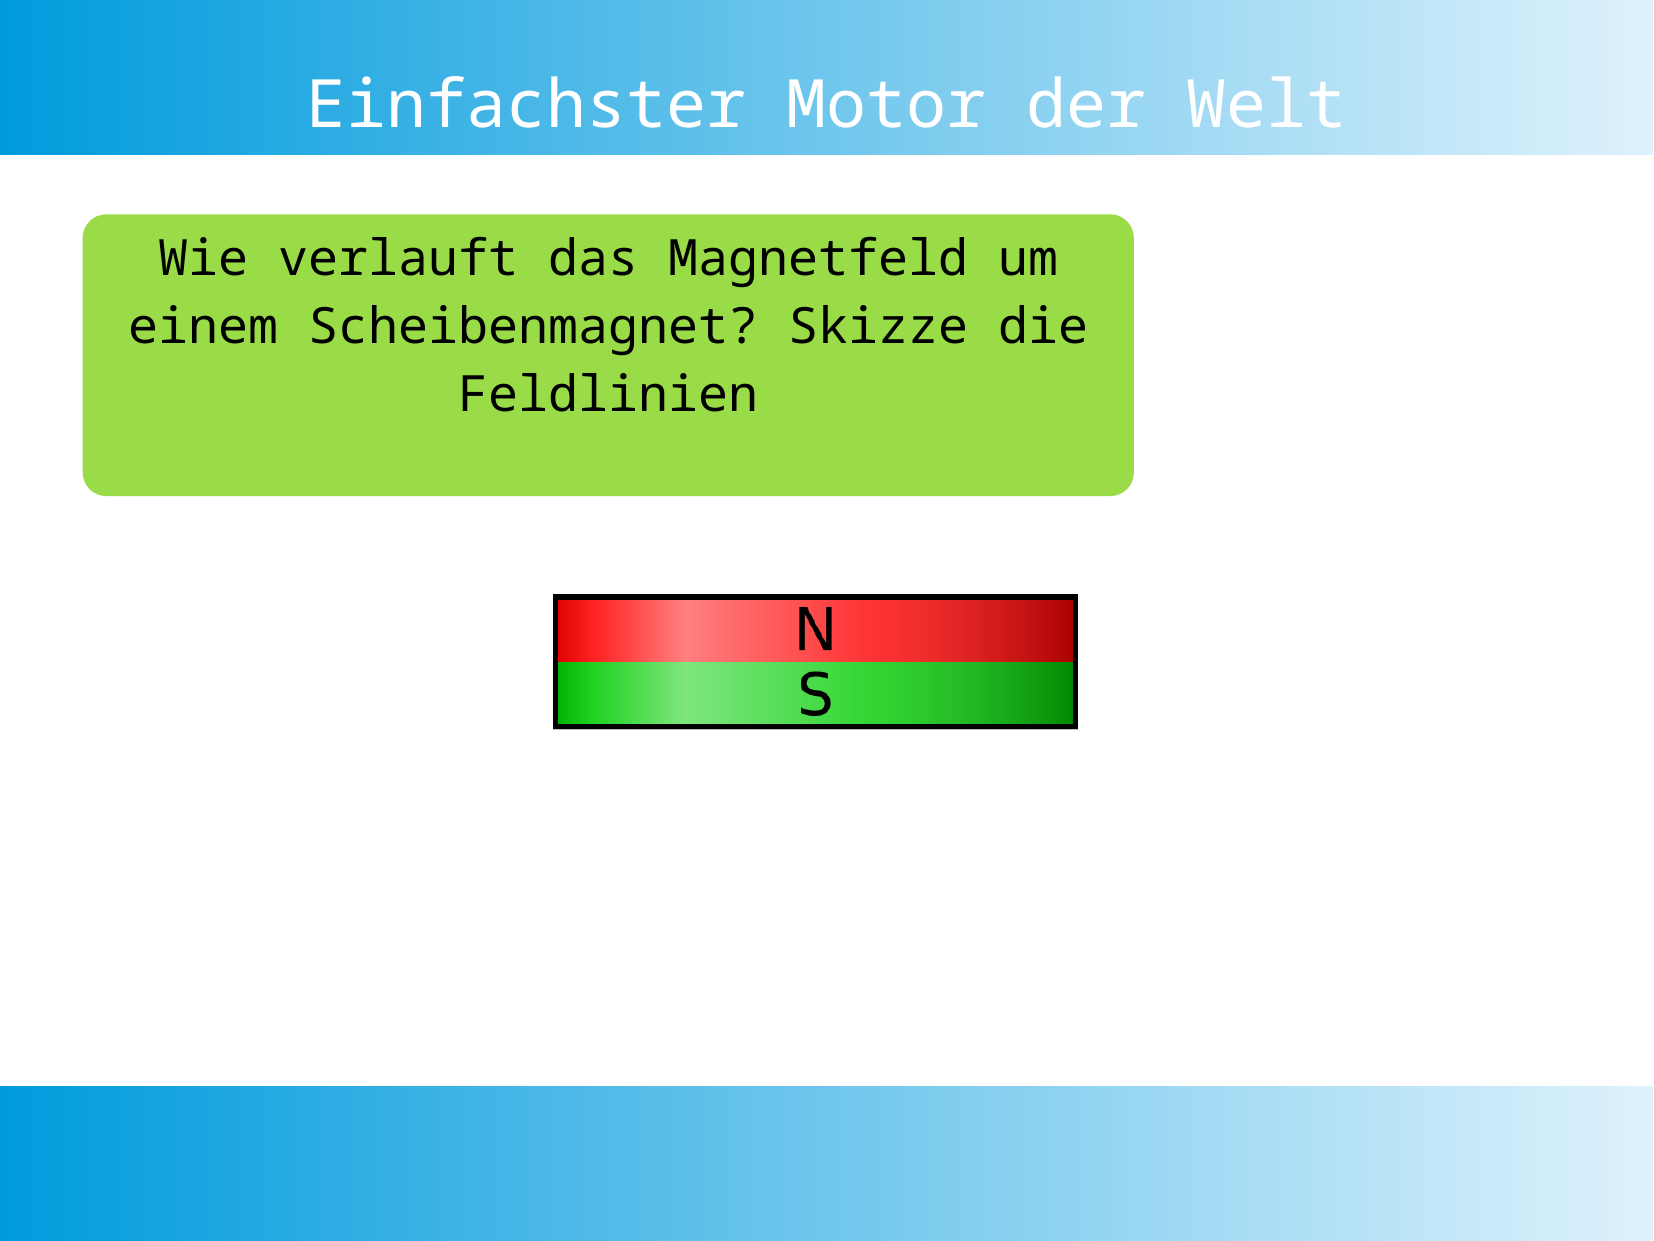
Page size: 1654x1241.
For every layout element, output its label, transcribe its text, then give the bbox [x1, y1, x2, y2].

text_box Wie verlauft das Magnetfeld um einem Scheibenmagnet? Skizze die Feldlinien [82, 214, 1134, 497]
title Einfachster Motor der Welt [82, 49, 1571, 155]
picture [472, 519, 1123, 768]
